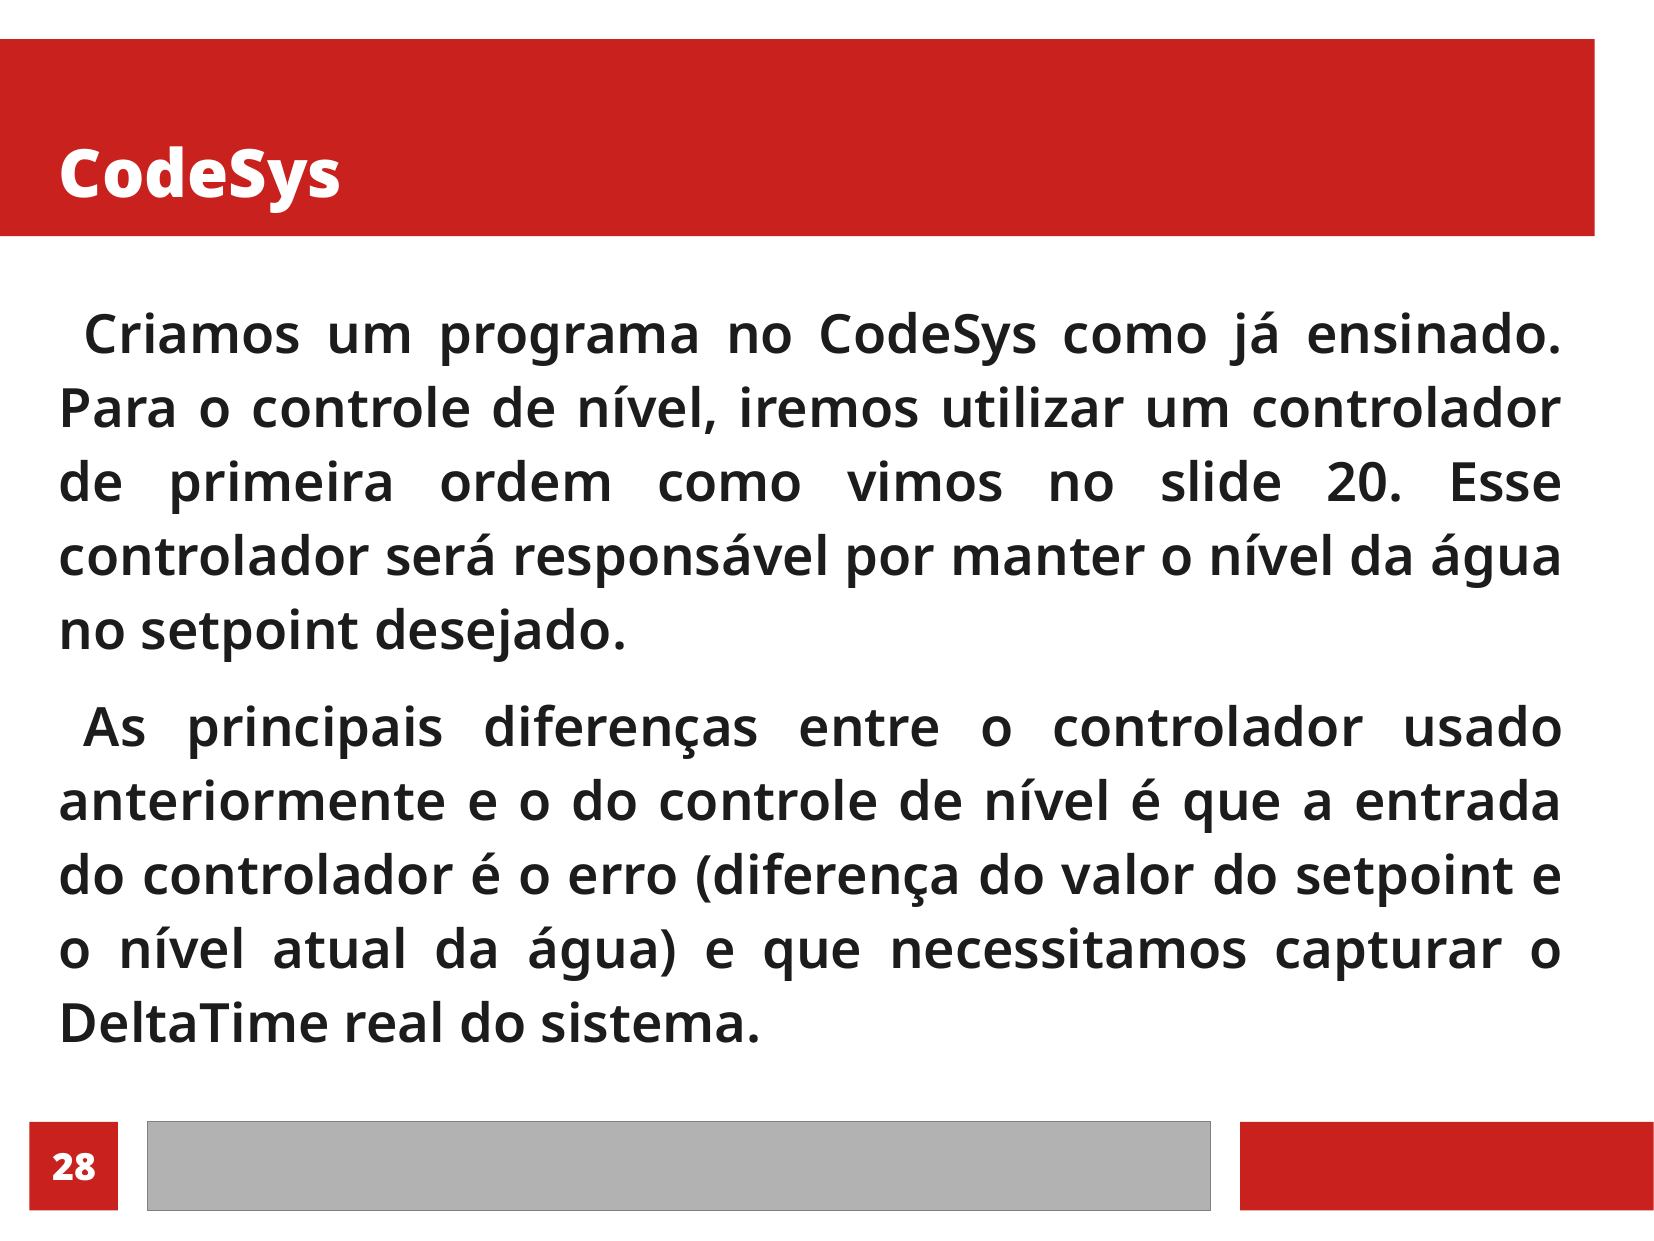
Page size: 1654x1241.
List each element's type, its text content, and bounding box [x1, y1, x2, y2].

title CodeSys [58, 58, 1595, 217]
list Criamos um programa no CodeSys como já ensinado. Para o controle de nível, iremos utilizar um controlador de primeira ordem como vimos no slide 20. Esse controlador será responsável por manter o nível da água no setpoint desejado. As principais diferenças entre o controlador usado anteriormente e o do controle de nível é que a entrada do controlador é o erro (diferença do valor do setpoint e o nível atual da água) e que necessitamos capturar o DeltaTime real do sistema. [58, 295, 1565, 1063]
